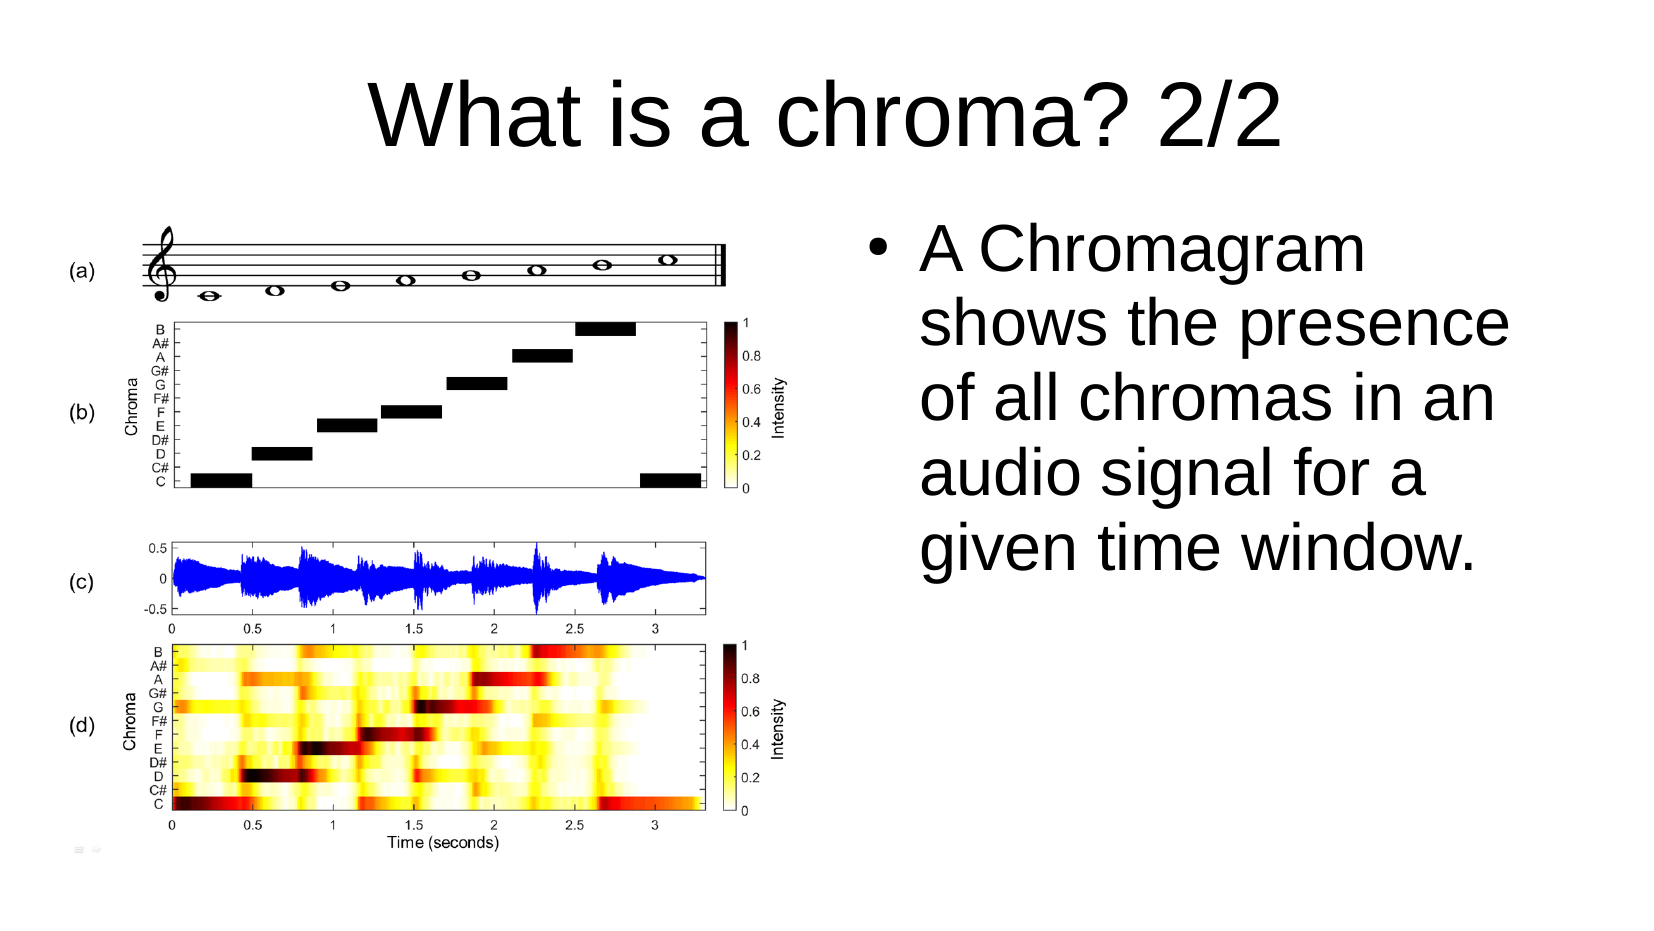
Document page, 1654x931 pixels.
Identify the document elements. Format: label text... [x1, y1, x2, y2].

title What is a chroma? 2/2 [82, 37, 1571, 193]
list A Chromagram shows the presence of all chromas in an audio signal for a given time window. [848, 210, 1576, 751]
picture [66, 224, 788, 856]
